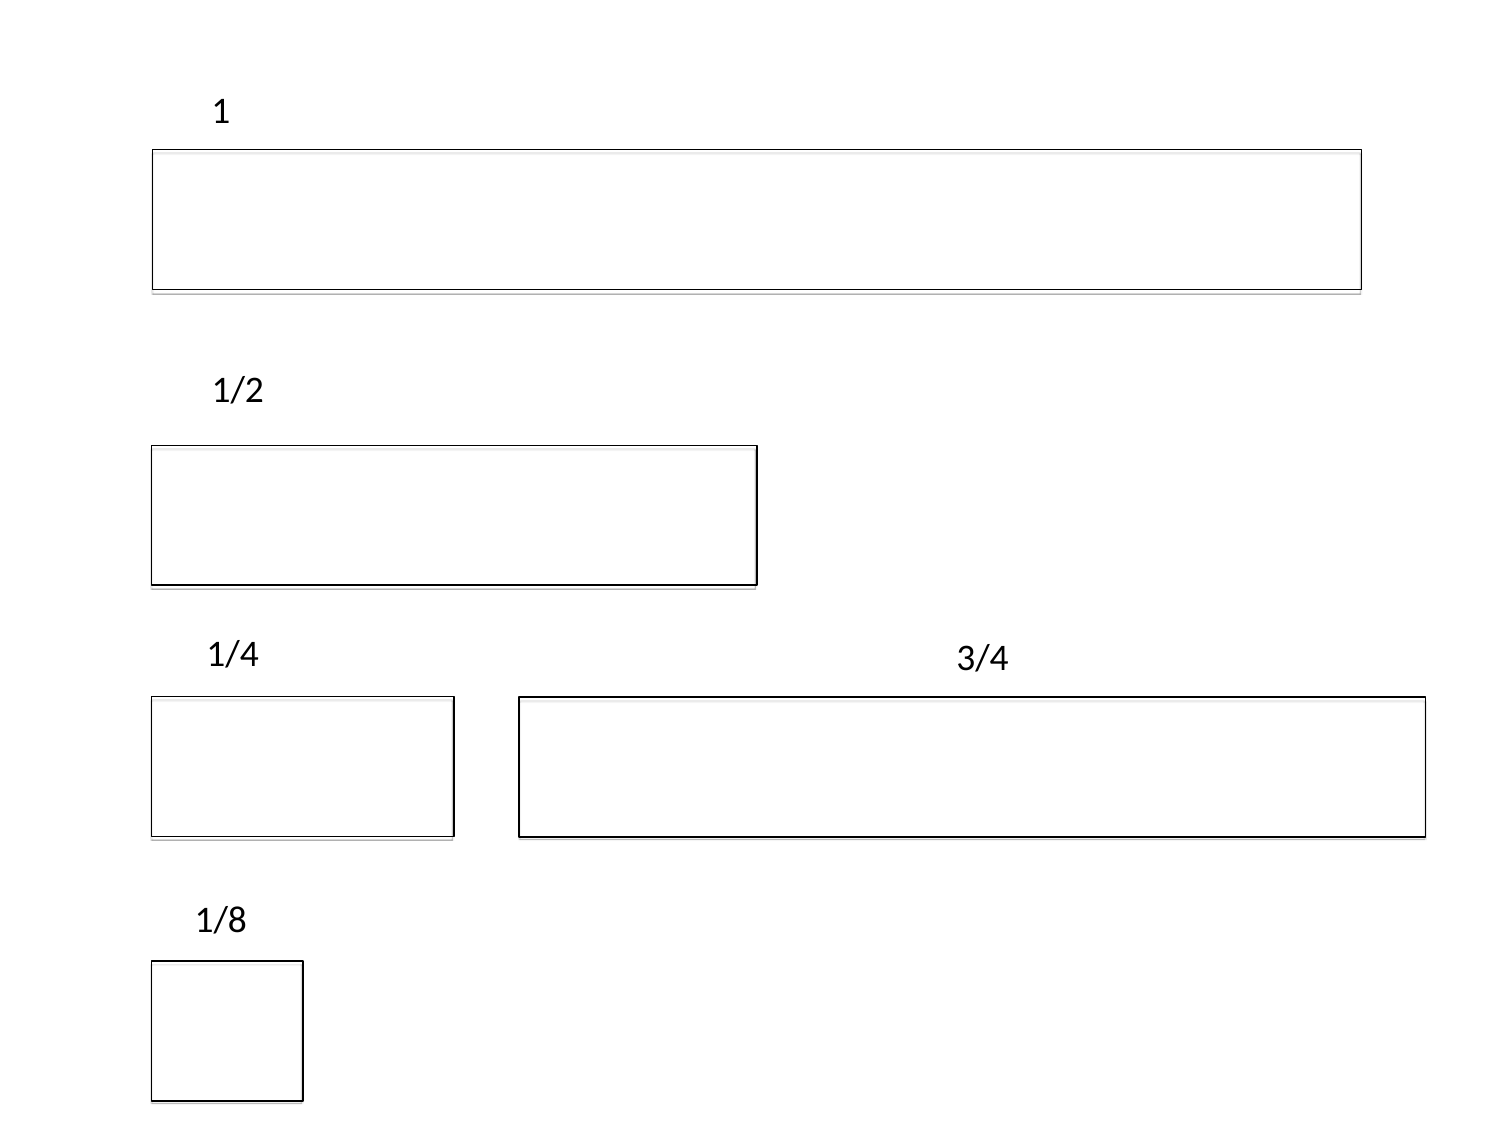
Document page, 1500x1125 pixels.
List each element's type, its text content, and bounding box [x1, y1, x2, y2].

text_box 1/8 [179, 888, 263, 948]
text_box 1/4 [191, 621, 274, 682]
text_box 3/4 [941, 625, 1024, 686]
text_box 1/2 [196, 357, 280, 418]
text_box 1 [196, 78, 246, 139]
